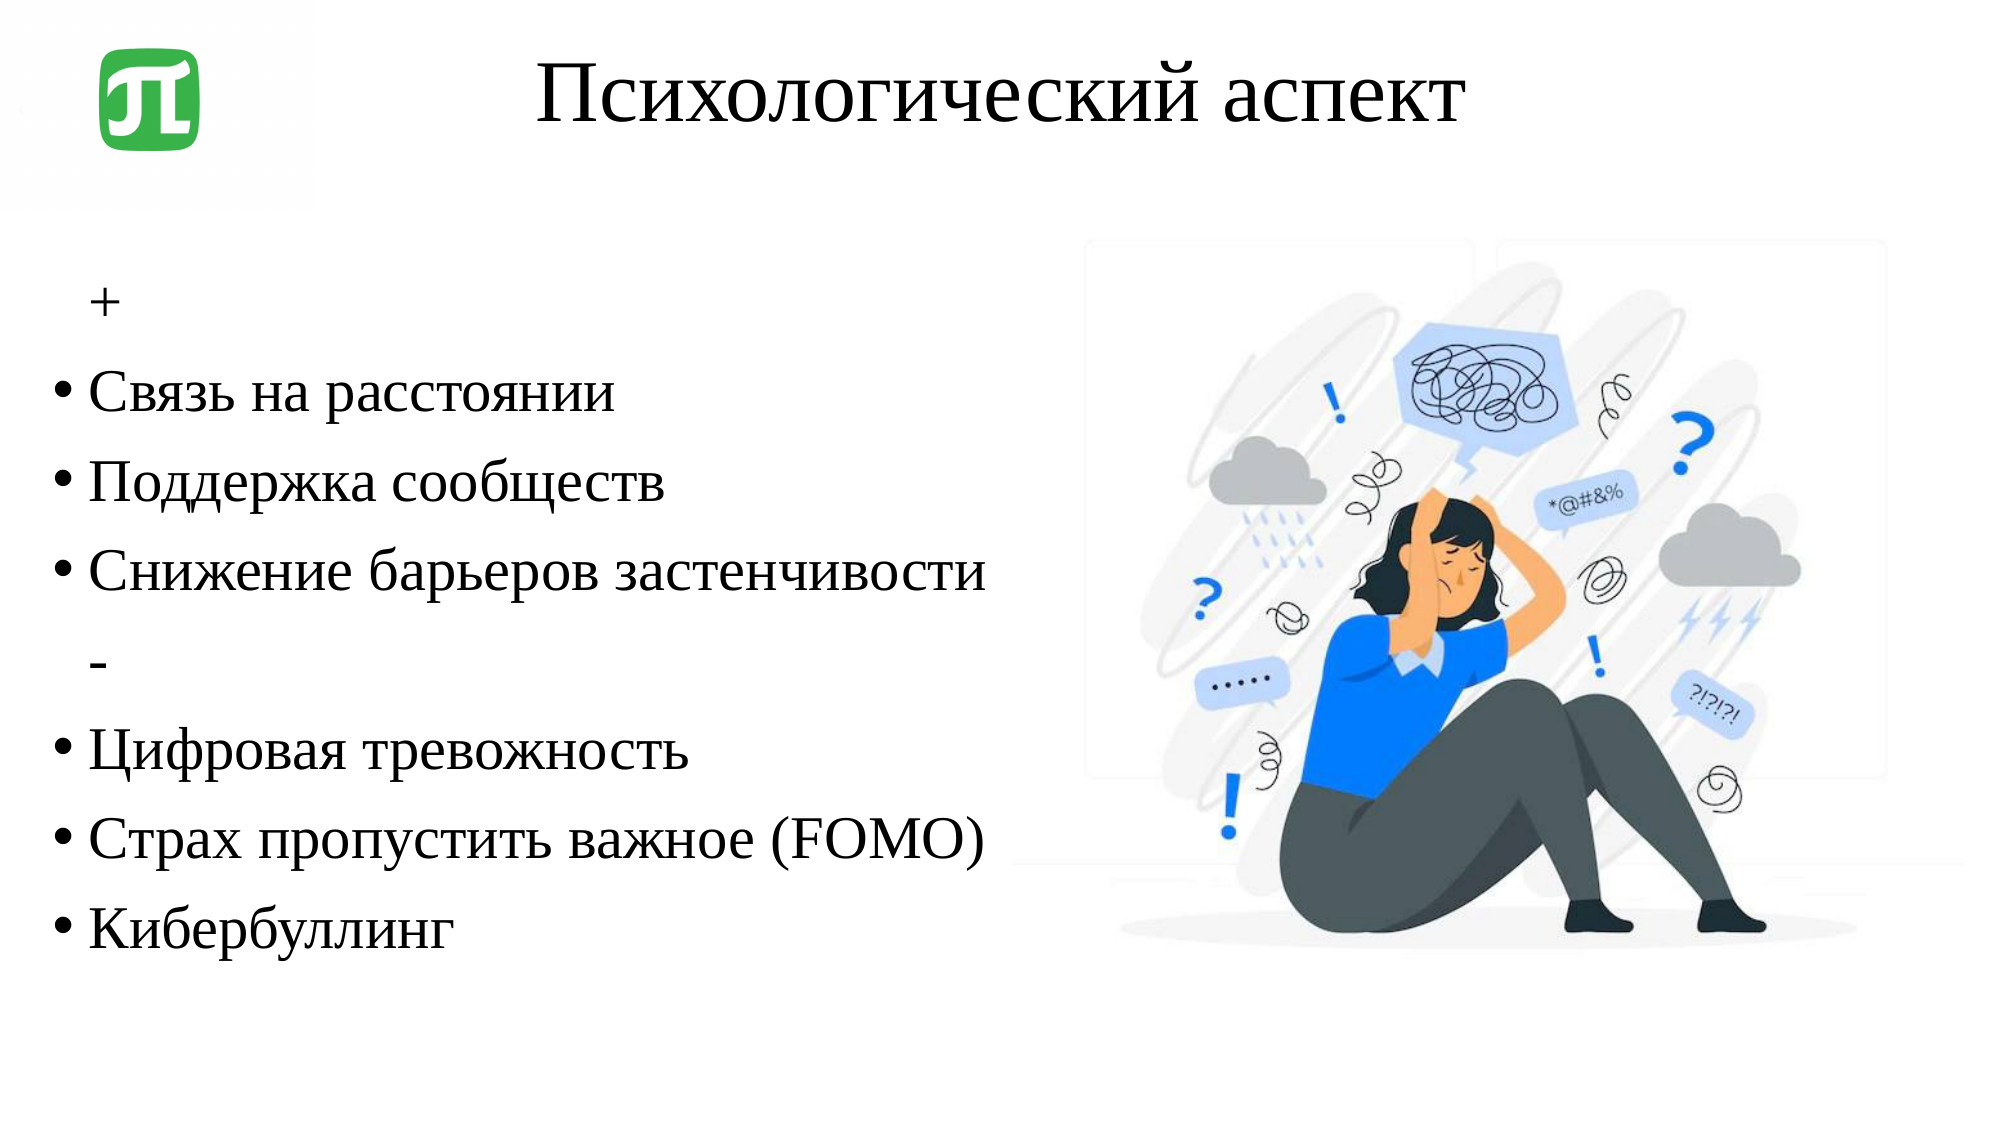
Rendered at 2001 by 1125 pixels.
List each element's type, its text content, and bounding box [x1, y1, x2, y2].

list + Связь на расстоянии Поддержка сообществ Снижение барьеров застенчивости - Цифровая тревожность Страх пропустить важное (FOMO) Кибербуллинг [37, 262, 1012, 977]
picture [0, 0, 315, 211]
picture [1012, 135, 1965, 1088]
title Психологический аспект [150, 37, 1876, 255]
